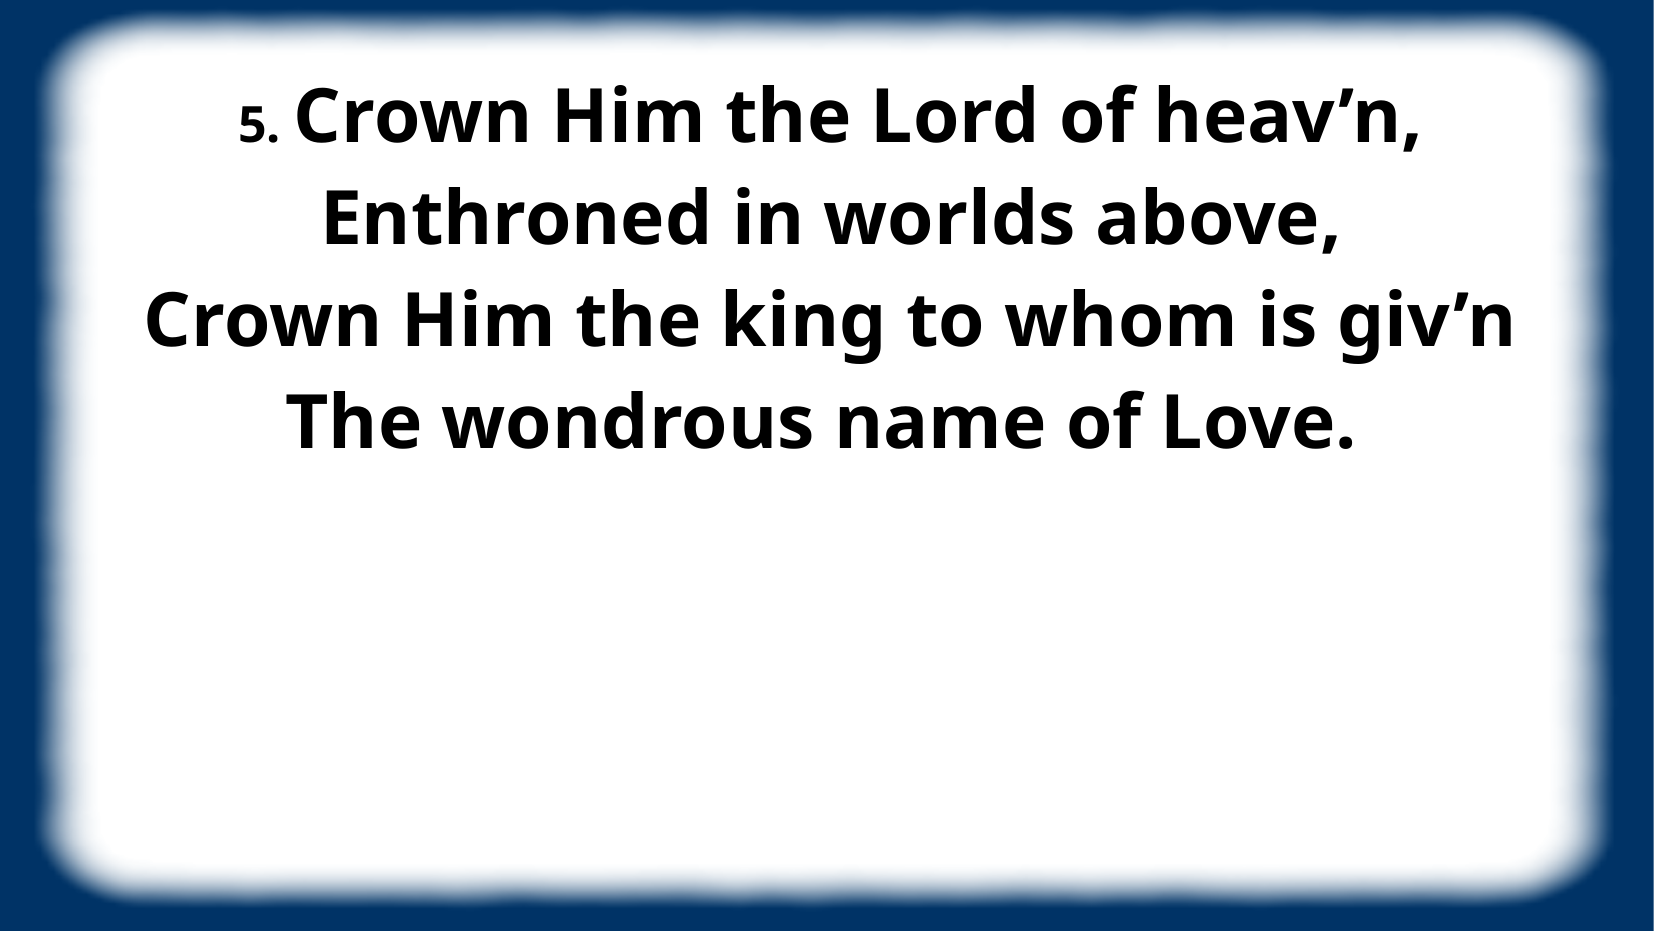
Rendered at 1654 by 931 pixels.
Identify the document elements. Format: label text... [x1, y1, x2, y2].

picture [0, 0, 1654, 931]
text_box 5. Crown Him the Lord of heav’n, Enthroned in worlds above, Crown Him the king to whom is giv’n The wondrous name of Love. [88, 54, 1574, 490]
